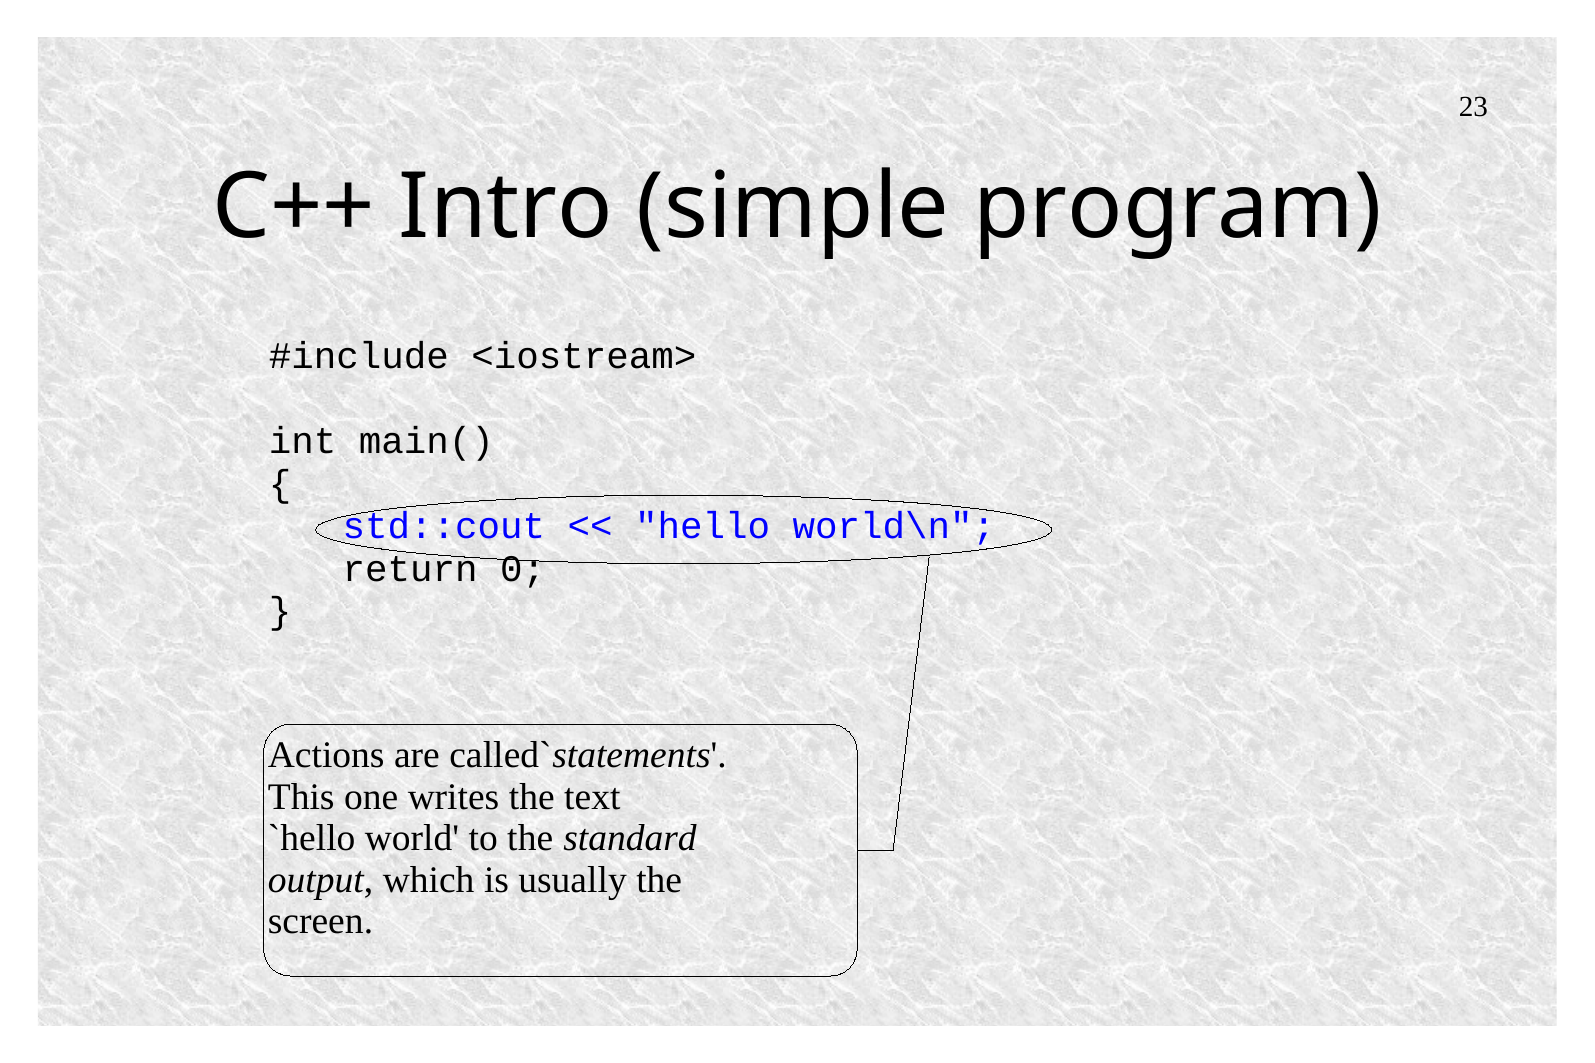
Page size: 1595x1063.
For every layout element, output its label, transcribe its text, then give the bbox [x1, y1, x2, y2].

text_box #include <iostream> int main() { std::cout << "hello world\n"; return 0; } [268, 337, 1140, 730]
picture [37, 37, 1557, 1026]
text_box Actions are called`statements'. This one writes the text `hello world' to the standard output, which is usually the screen. [267, 734, 797, 960]
title C++ Intro (simple program) [149, 119, 1447, 285]
